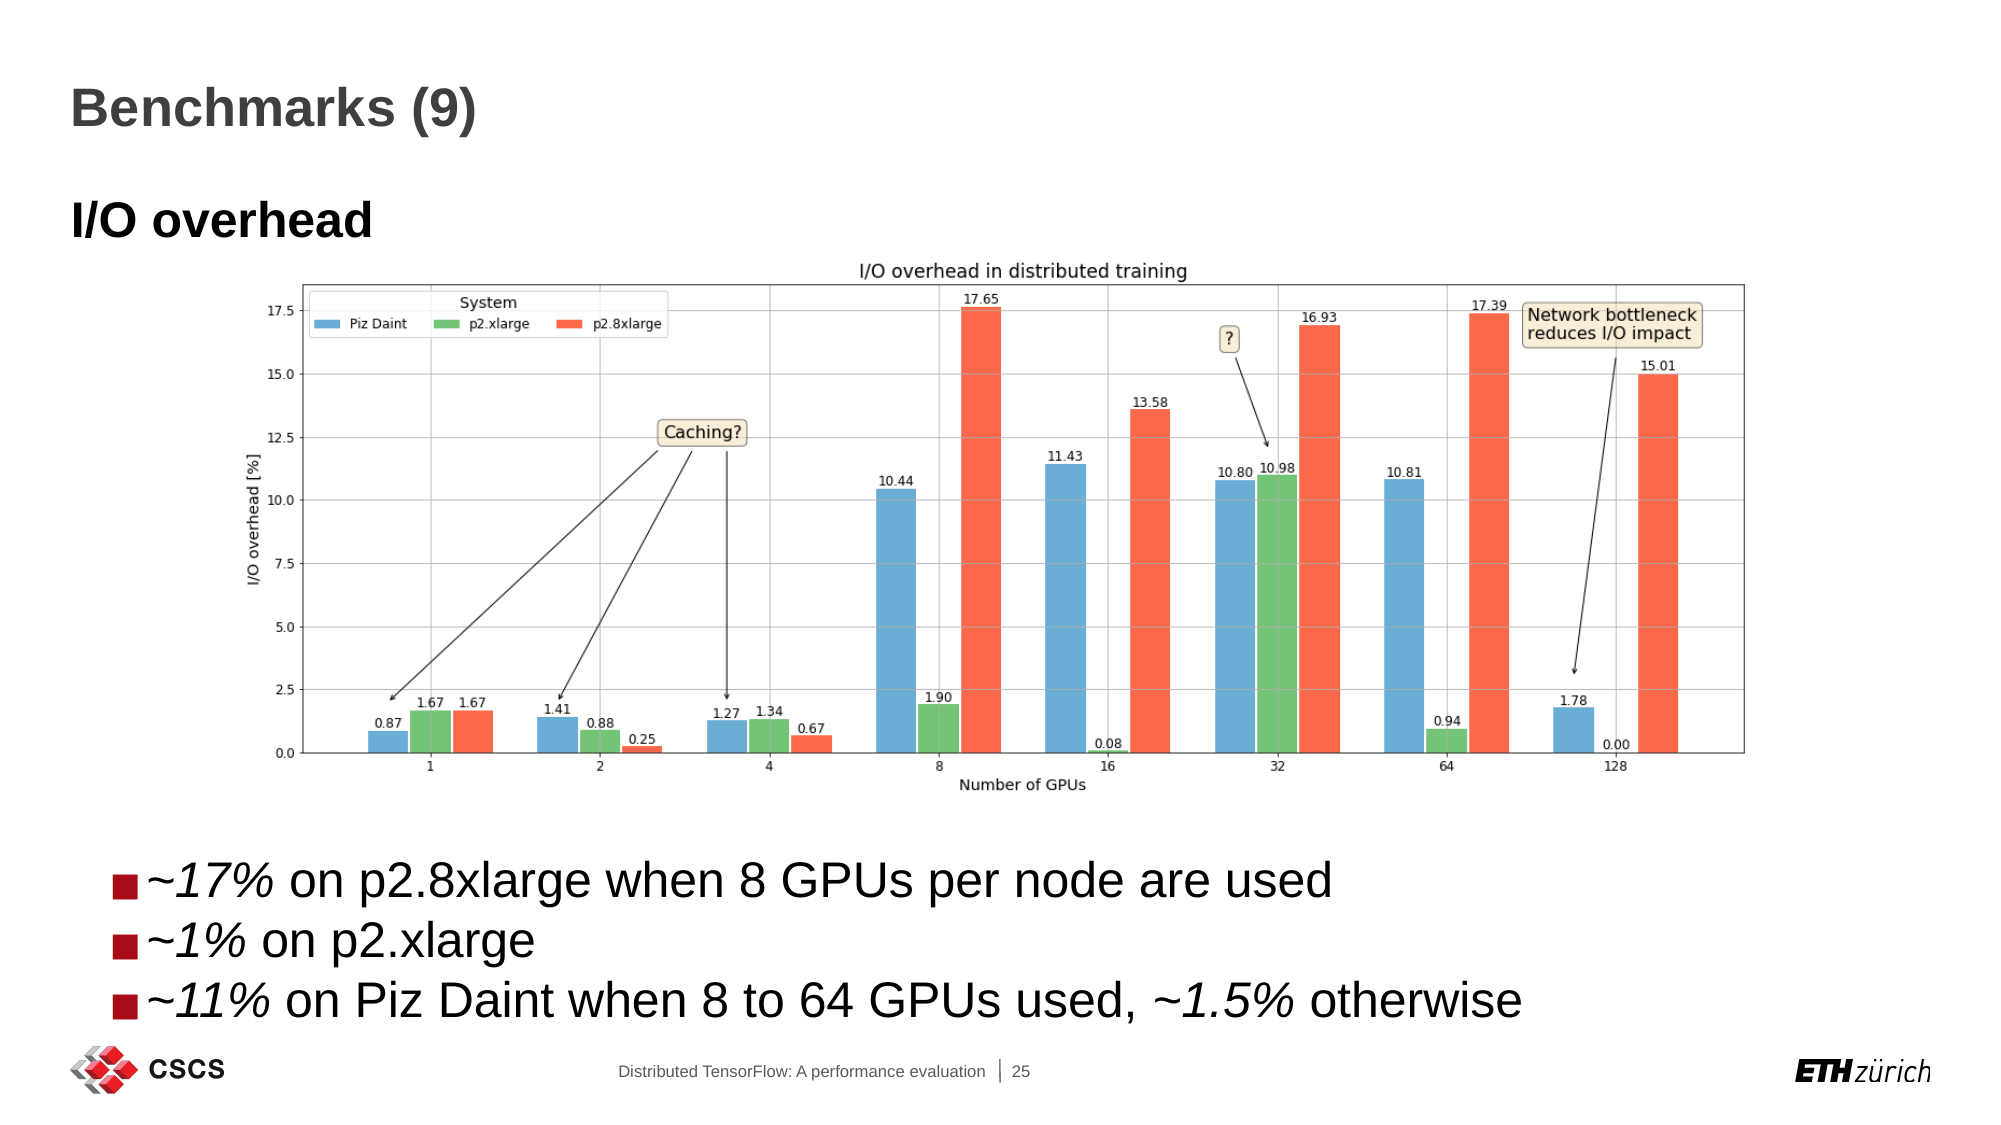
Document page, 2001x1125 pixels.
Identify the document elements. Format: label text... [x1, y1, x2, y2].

list I/O overhead ~17% on p2.8xlarge when 8 GPUs per node are used ~1% on p2.xlarge ~11% on Piz Daint when 8 to 64 GPUs used, ~1.5% otherwise [70, 178, 1930, 246]
picture [57, 1033, 236, 1106]
list I/O overhead ~17% on p2.8xlarge when 8 GPUs per node are used ~1% on p2.xlarge ~11% on Piz Daint when 8 to 64 GPUs used, ~1.5% otherwise [70, 793, 1930, 1022]
footer Distributed TensorFlow: A performance evaluation [322, 1059, 998, 1083]
title Benchmarks (9) [70, 7, 1930, 149]
slide_number <number> [999, 1059, 1063, 1083]
picture [70, 246, 1930, 793]
picture [1795, 1059, 1930, 1082]
